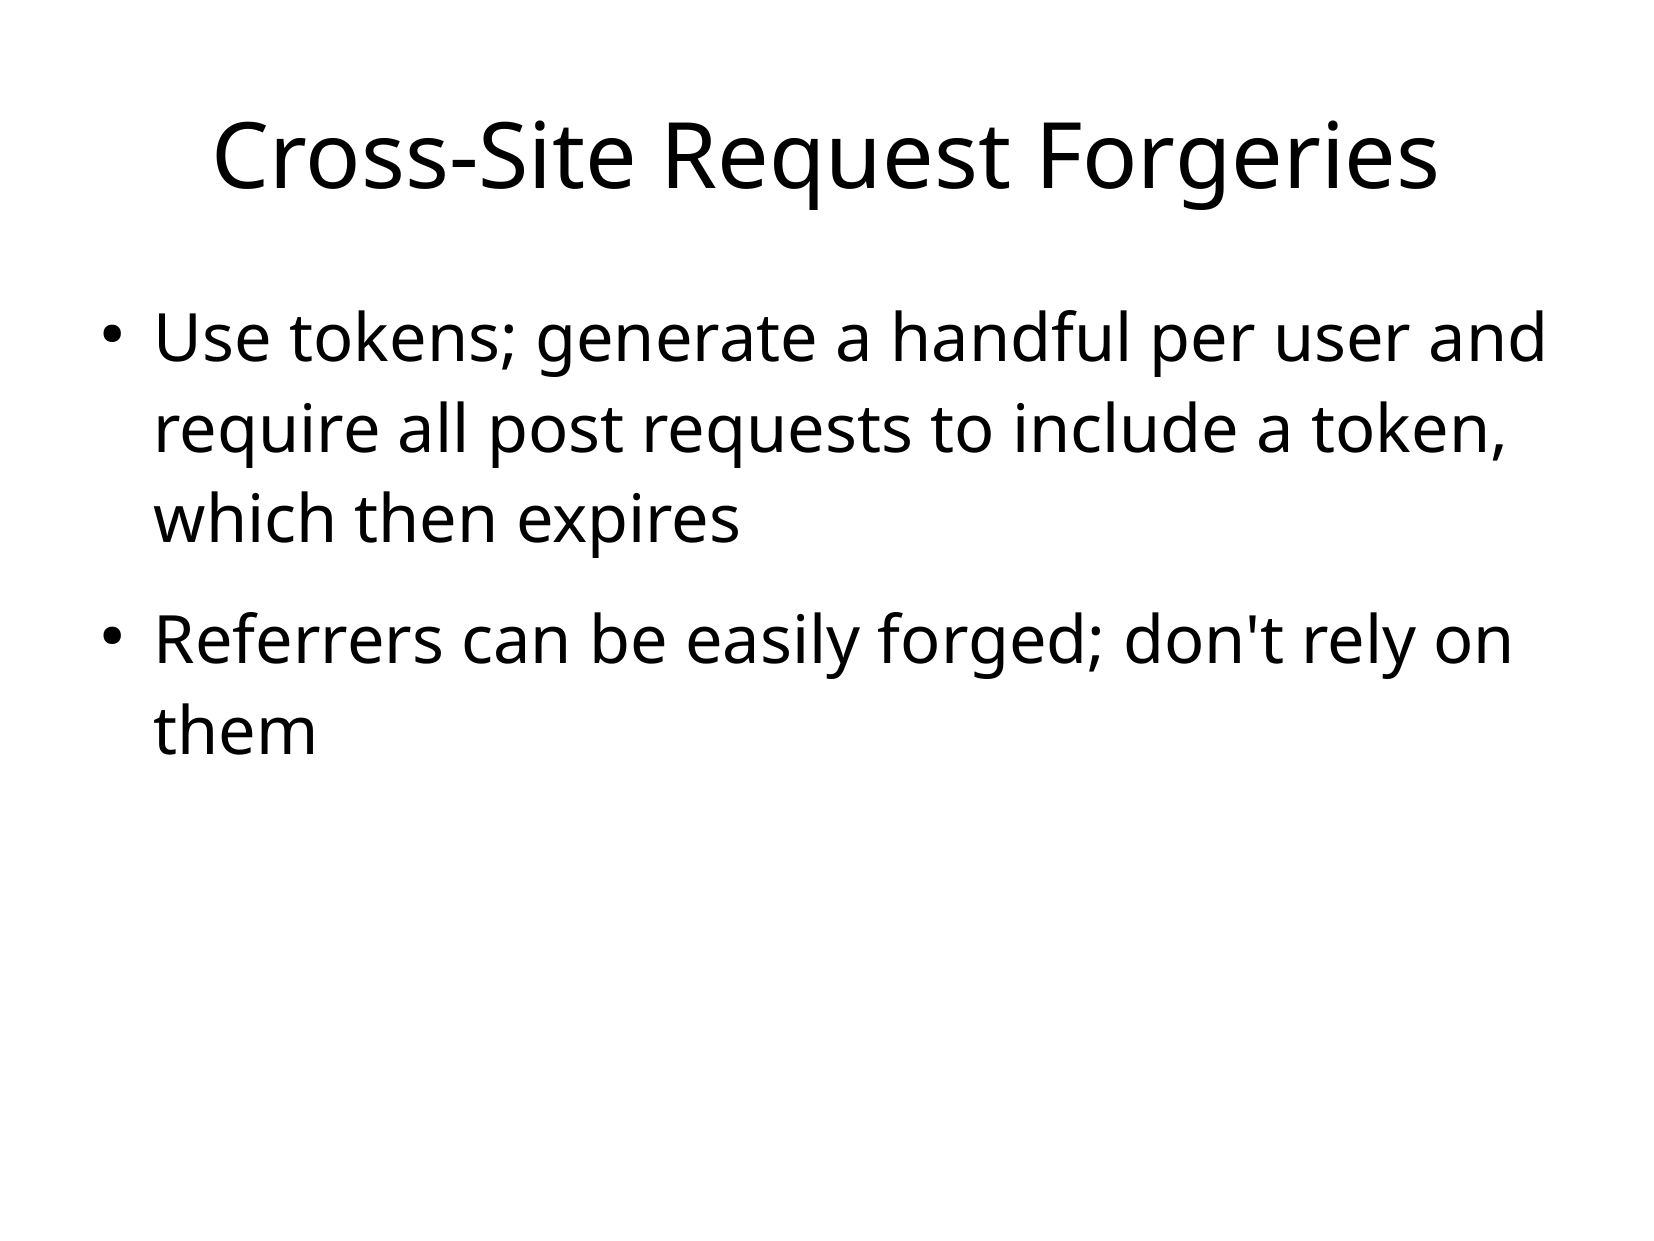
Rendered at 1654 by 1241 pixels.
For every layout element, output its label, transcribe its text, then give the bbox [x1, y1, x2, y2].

list Use tokens; generate a handful per user and require all post requests to include a token, which then expires Referrers can be easily forged; don't rely on them [82, 290, 1571, 1109]
title Cross-Site Request Forgeries [82, 56, 1571, 250]
